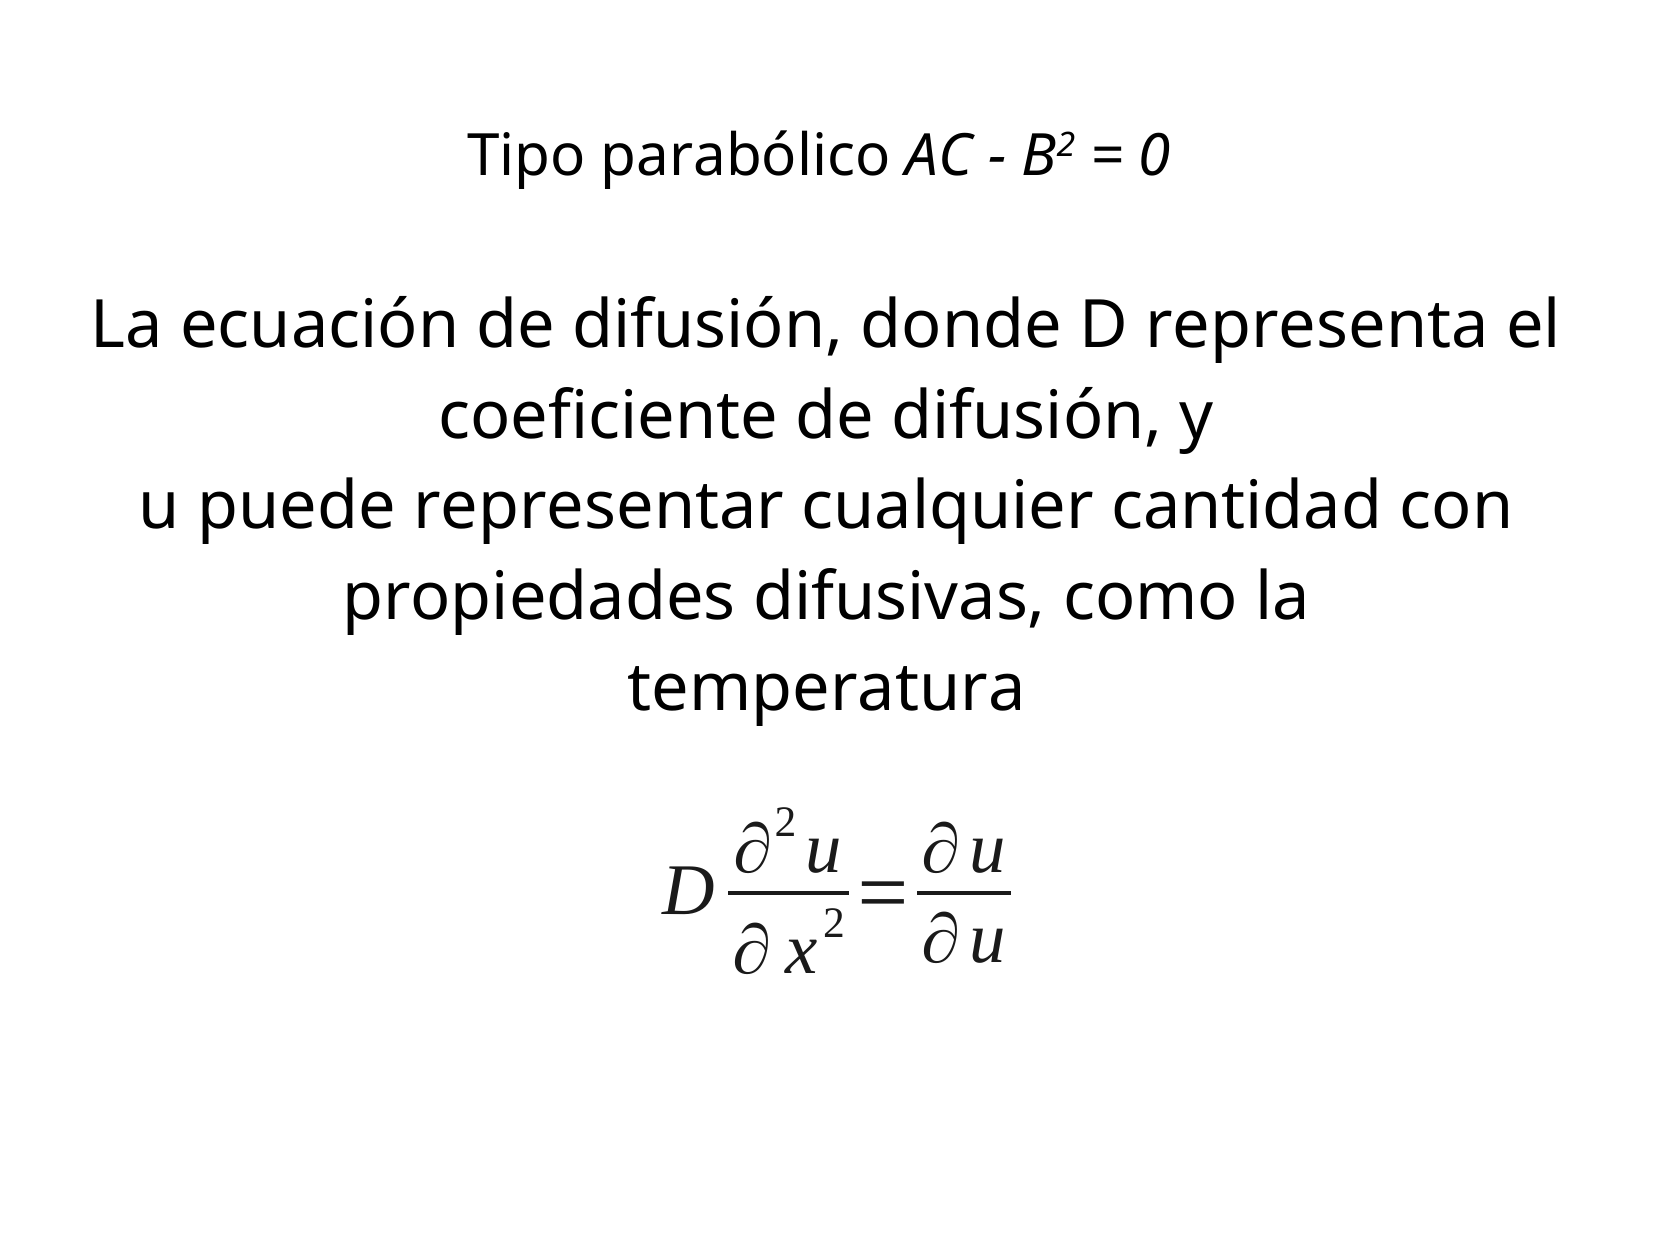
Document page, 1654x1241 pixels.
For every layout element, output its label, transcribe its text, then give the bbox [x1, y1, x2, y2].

chart [649, 797, 1021, 990]
title Tipo parabólico AC - B2 = 0 [82, 56, 1571, 250]
subtitle La ecuación de difusión, donde D representa el coeficiente de difusión, y u puede representar cualquier cantidad con propiedades difusivas, como la temperatura [82, 297, 1571, 709]
